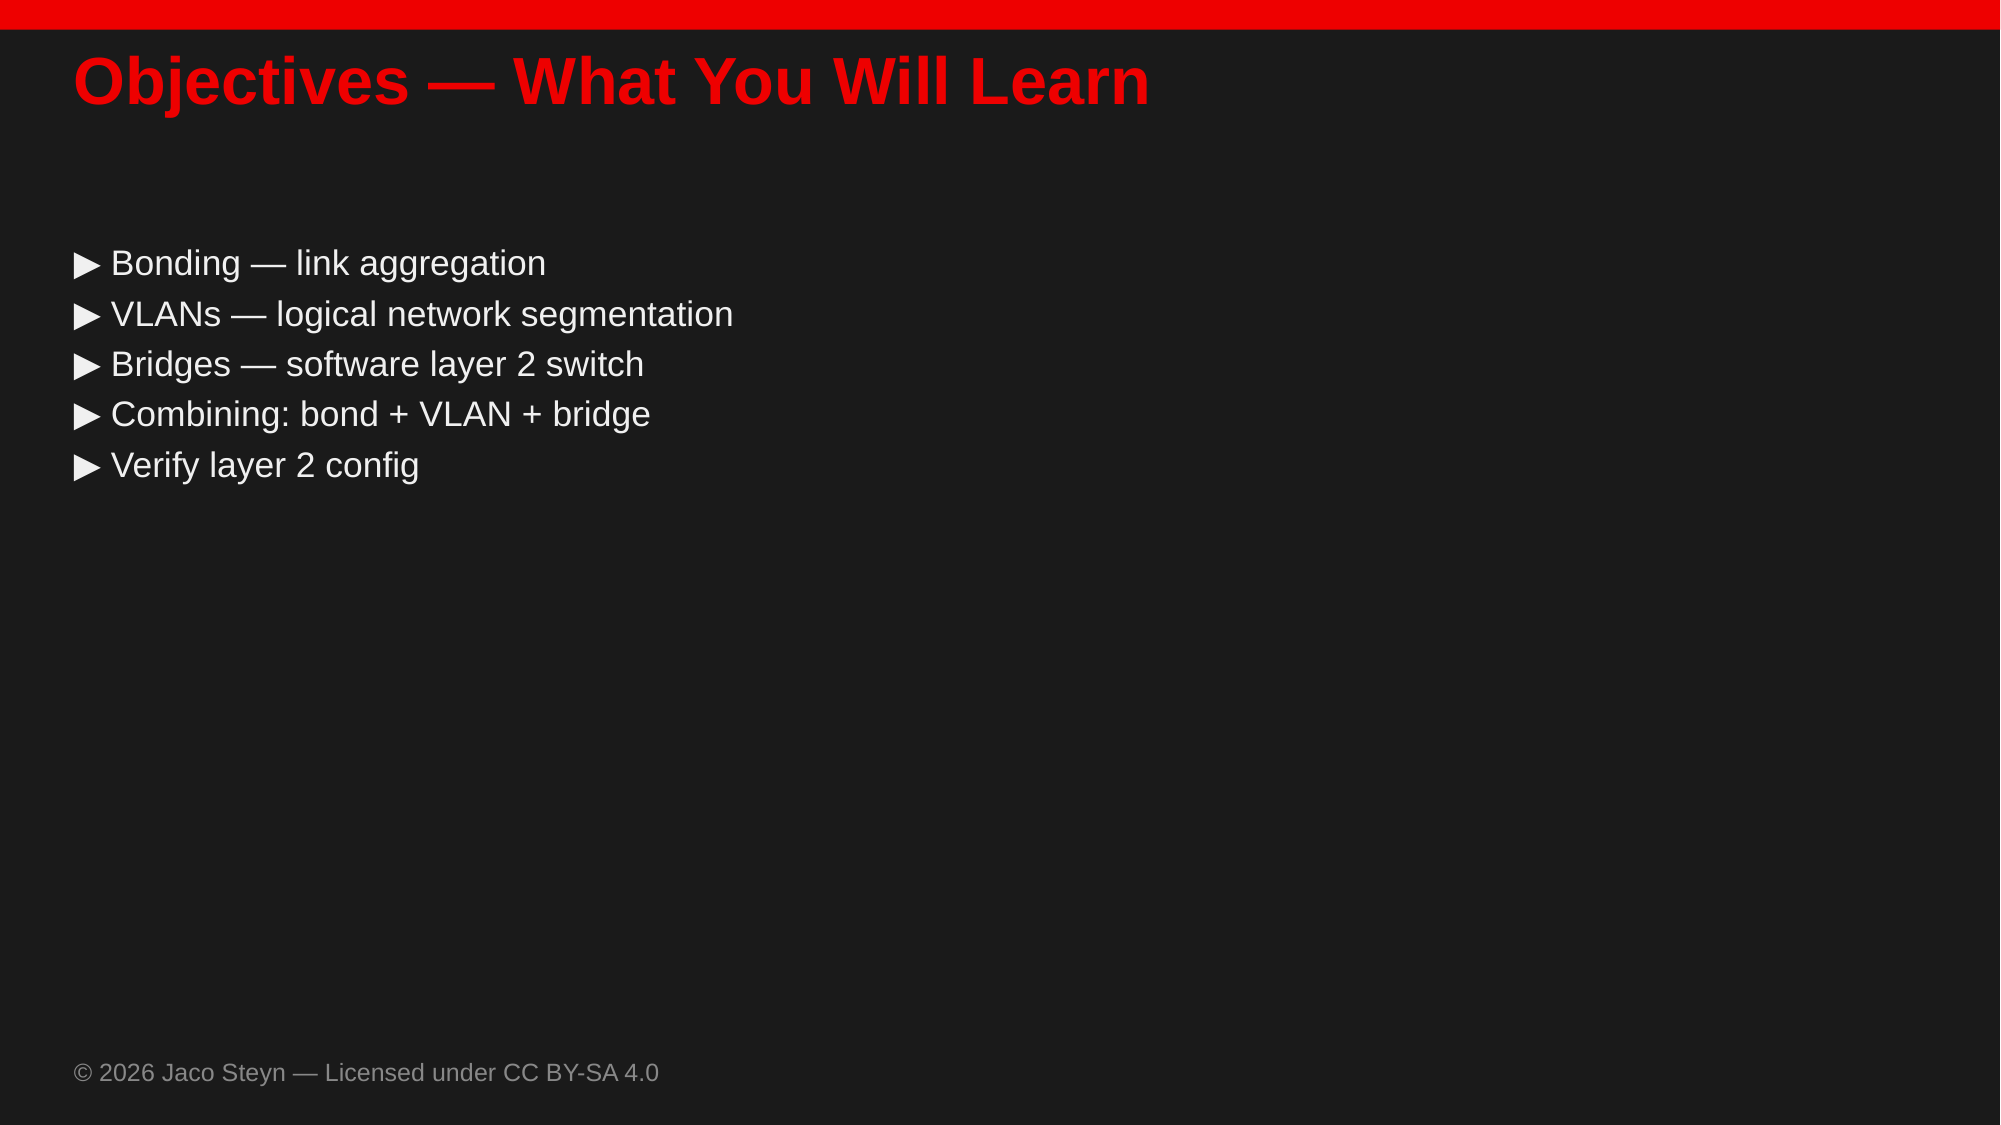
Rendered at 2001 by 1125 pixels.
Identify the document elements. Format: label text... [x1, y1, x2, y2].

text_box ▶ Bonding — link aggregation ▶ VLANs — logical network segmentation ▶ Bridges — software layer 2 switch ▶ Combining: bond + VLAN + bridge ▶ Verify layer 2 config [59, 236, 1942, 1037]
text_box [0, 0, 2001, 30]
text_box Objectives — What You Will Learn [59, 36, 1942, 208]
text_box © 2026 Jaco Steyn — Licensed under CC BY-SA 4.0 [59, 1051, 1942, 1093]
